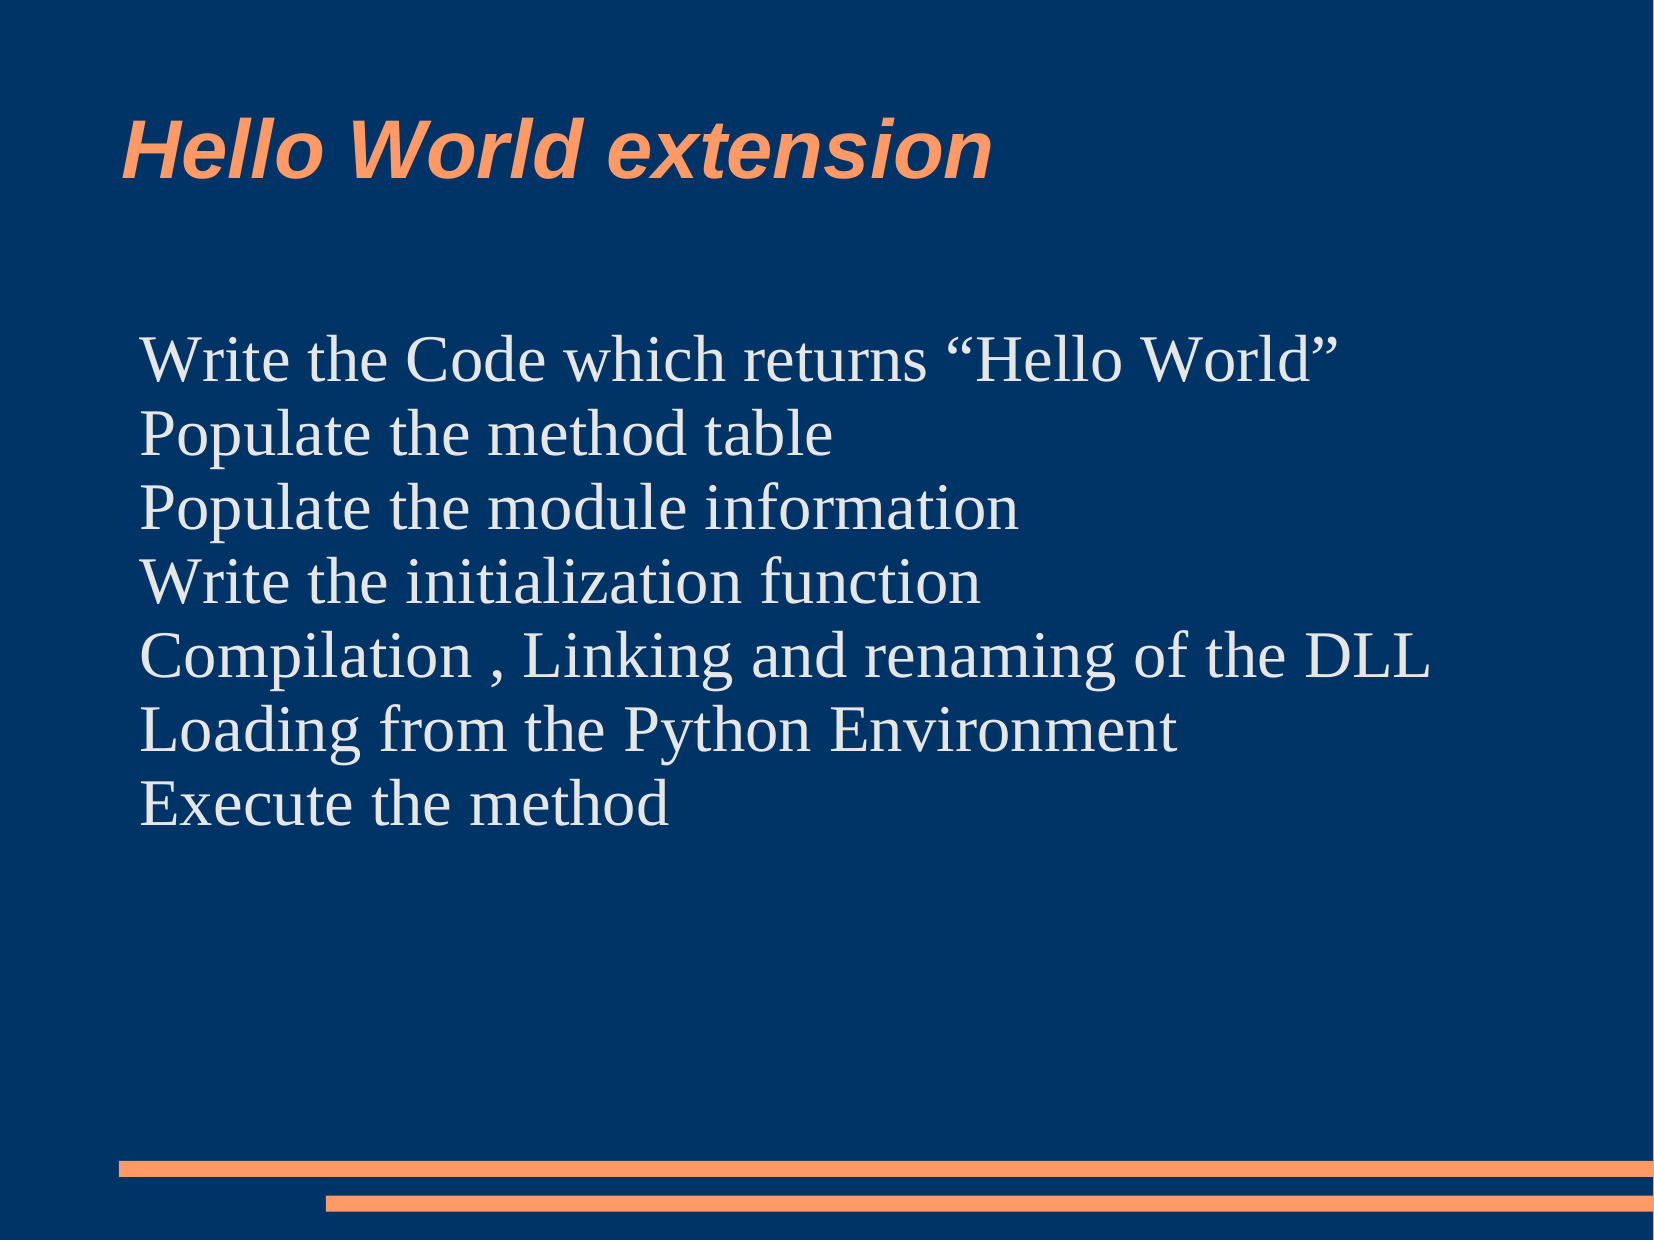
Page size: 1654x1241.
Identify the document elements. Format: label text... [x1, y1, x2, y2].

list Write the Code which returns “Hello World” Populate the method table Populate the module information Write the initialization function Compilation , Linking and renaming of the DLL Loading from the Python Environment Execute the method [121, 322, 1561, 1133]
title Hello World extension [121, 46, 1534, 254]
